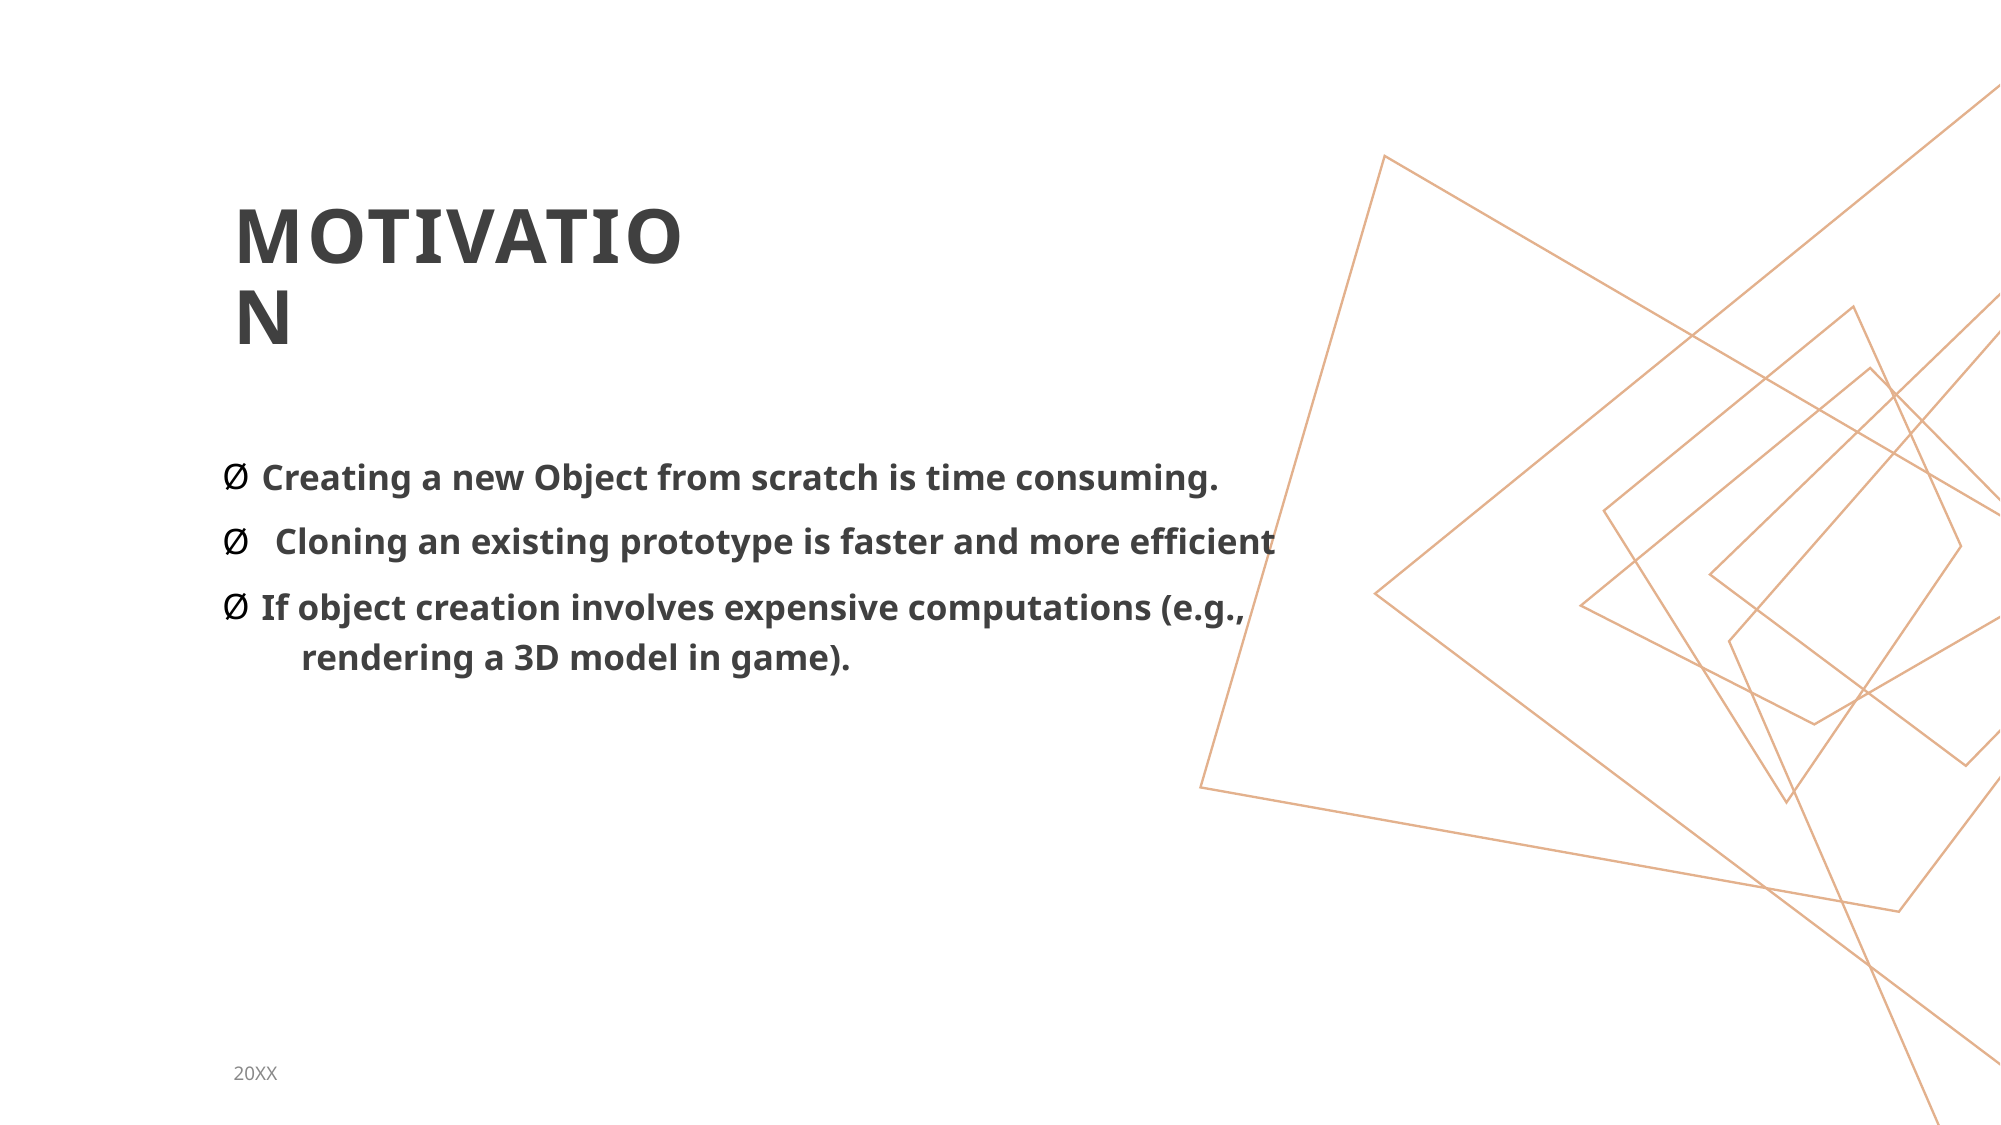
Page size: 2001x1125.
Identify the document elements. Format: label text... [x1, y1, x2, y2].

text_box 20XX [218, 1042, 381, 1103]
list Creating a new Object from scratch is time consuming. Cloning an existing prototype is faster and more efficient If object creation involves expensive computations (e.g., rendering a 3D model in game). [207, 439, 1300, 732]
title MOTIVATION [218, 150, 740, 369]
